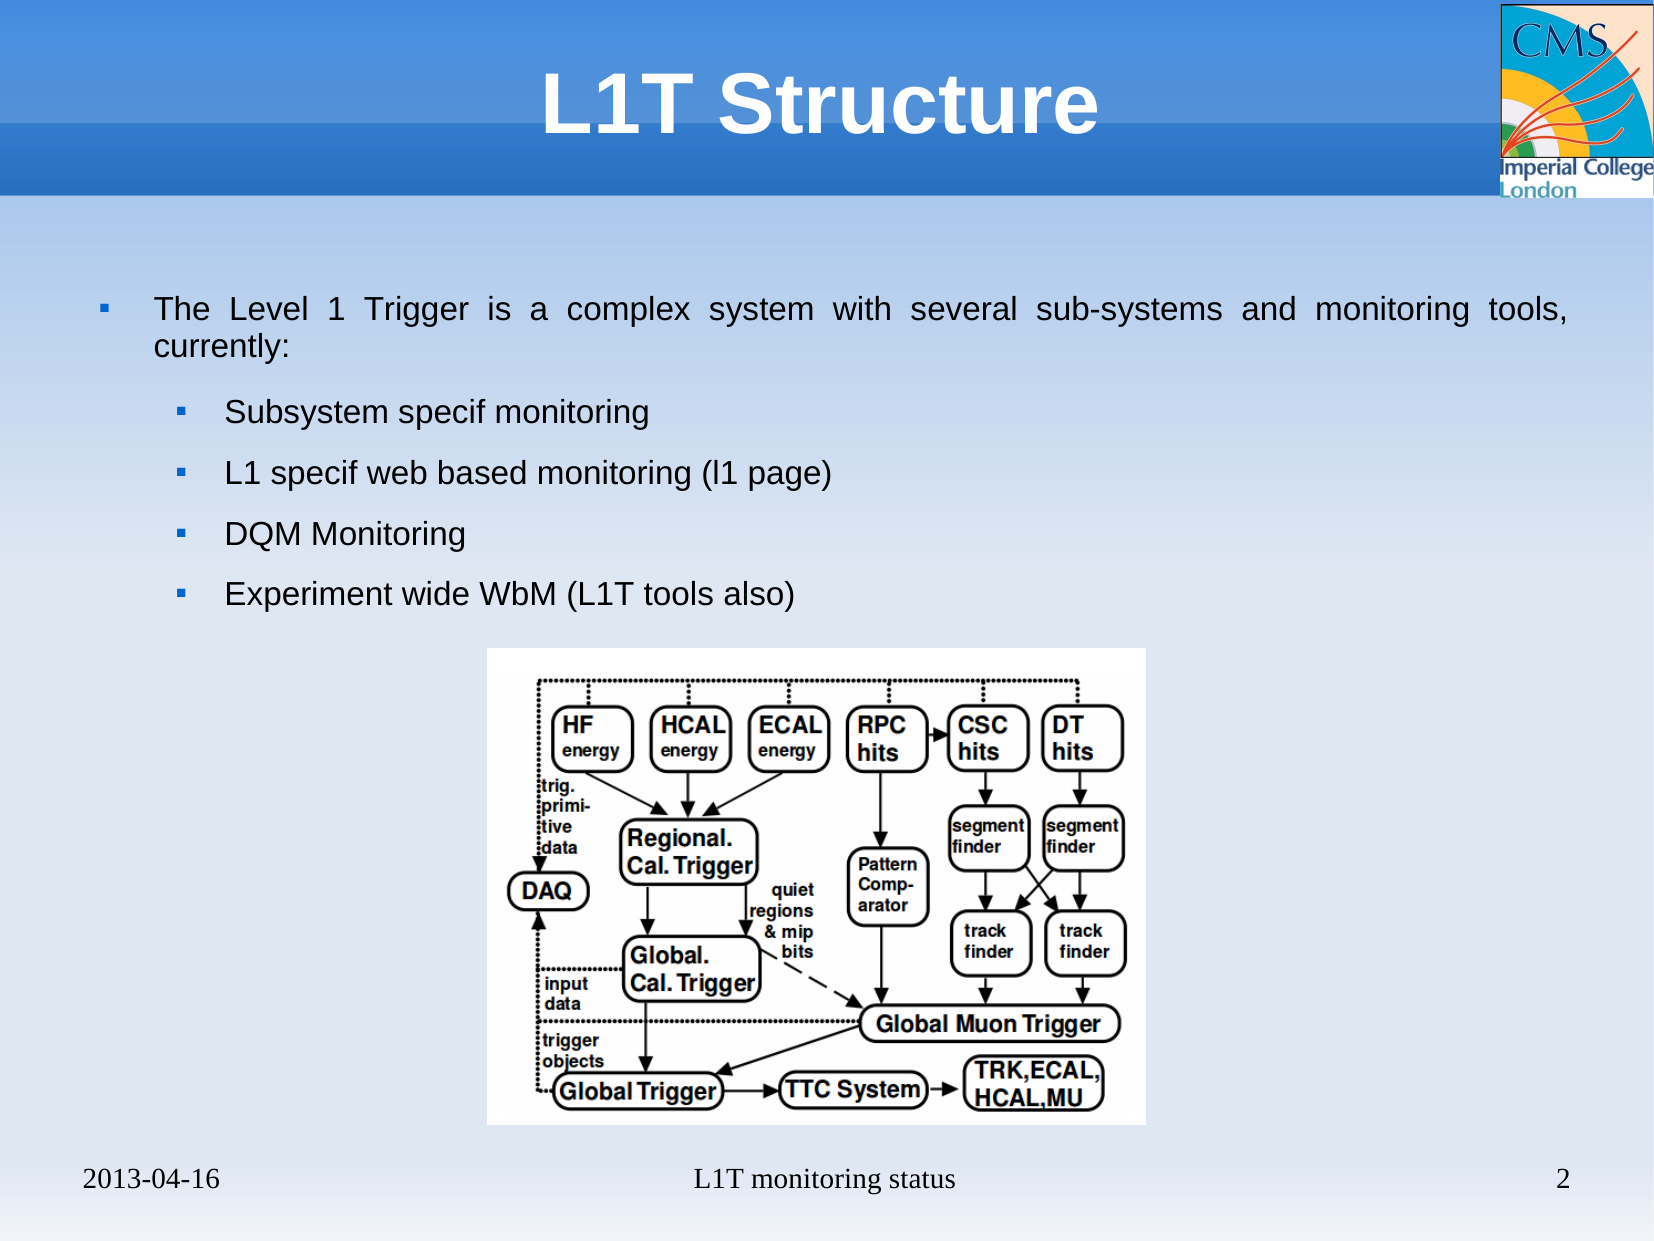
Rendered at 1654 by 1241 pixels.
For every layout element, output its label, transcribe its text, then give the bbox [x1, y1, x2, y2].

list The Level 1 Trigger is a complex system with several sub-systems and monitoring tools, currently: Subsystem specif monitoring L1 specif web based monitoring (l1 page) DQM Monitoring Experiment wide WbM (L1T tools also) [82, 290, 1571, 638]
title L1T Structure [76, 0, 1565, 208]
picture [0, 0, 1654, 1241]
